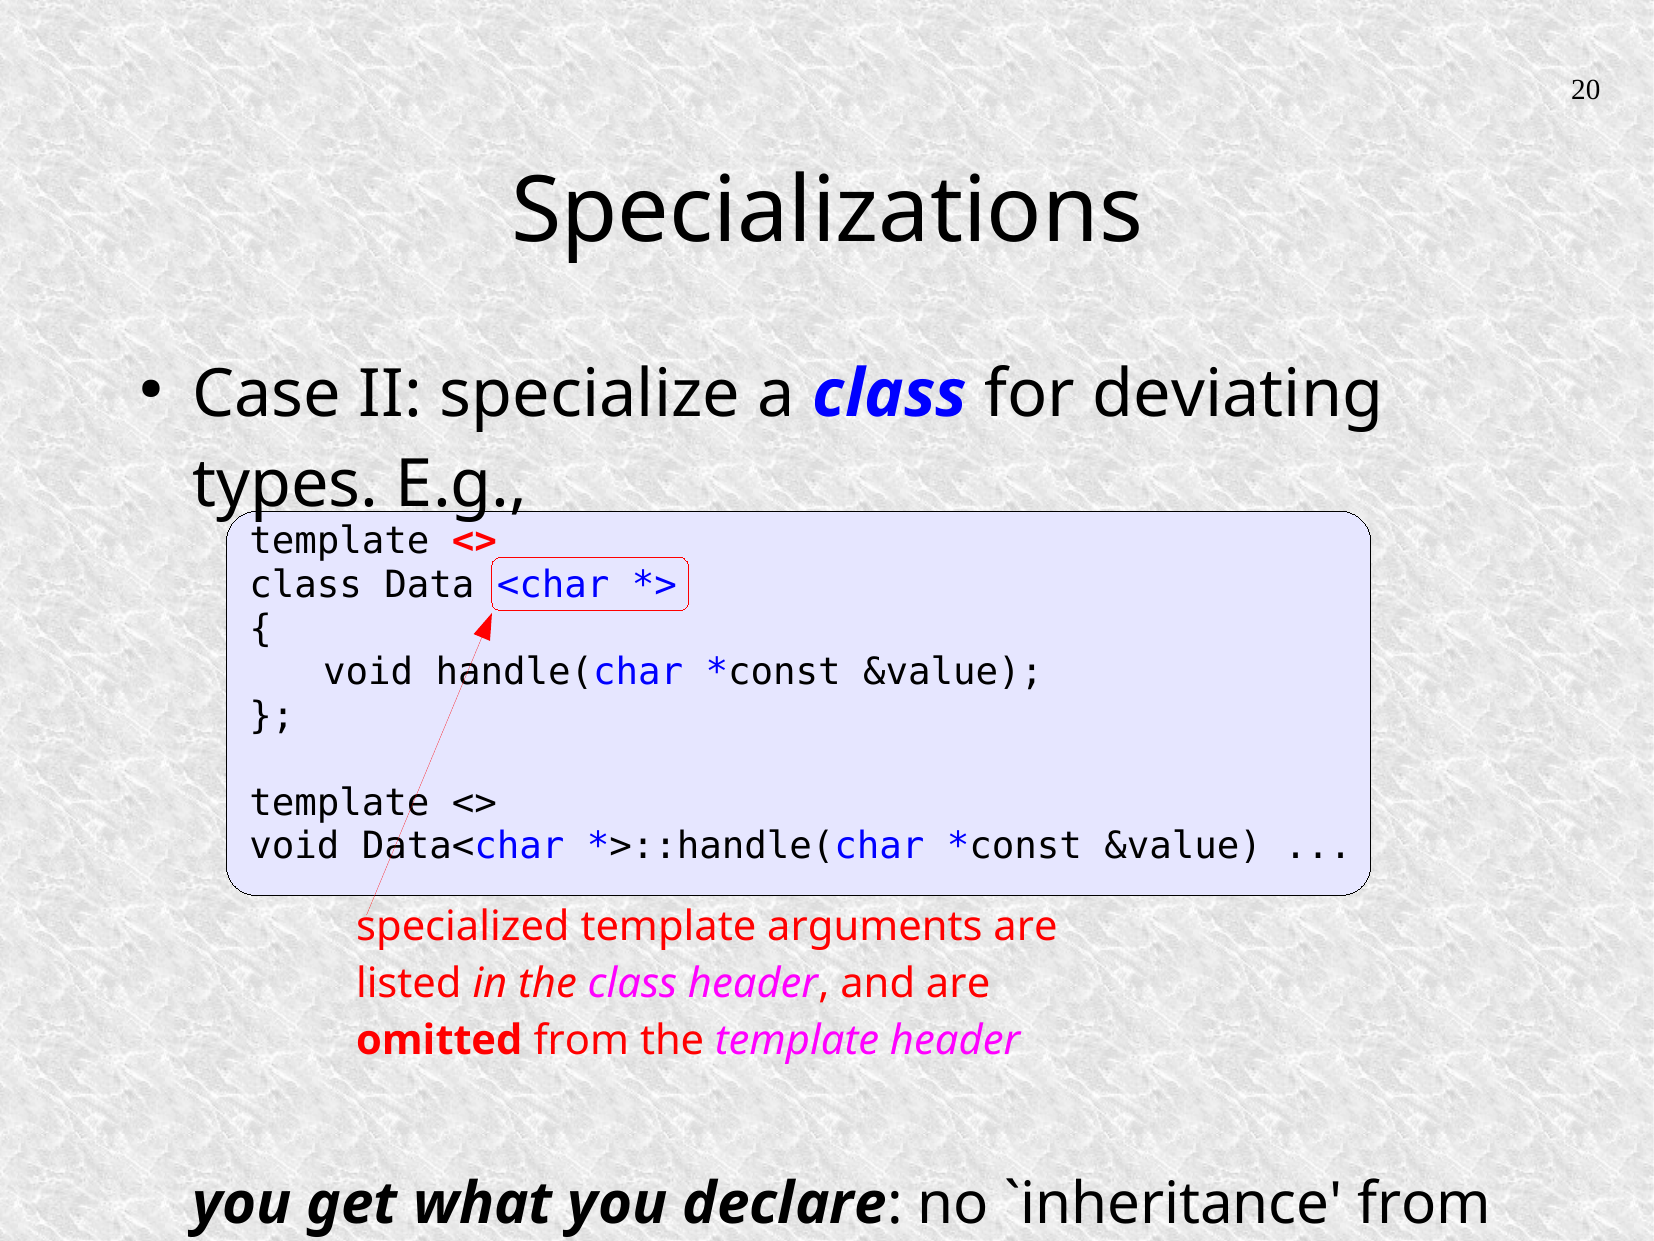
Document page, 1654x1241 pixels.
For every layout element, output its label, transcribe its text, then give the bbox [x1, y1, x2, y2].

text_box specialized template arguments are listed in the class header, and are omitted from the template header [355, 895, 1124, 1049]
picture [0, 0, 1654, 1241]
text_box template <> class Data <char *> { void handle(char *const &value); }; template <> void Data<char *>::handle(char *const &value) ... [249, 519, 1352, 869]
list Case II: specialize a class for deviating types. E.g., you get what you declare: no `inheritance' from the non-specializing class [121, 344, 1534, 1211]
title Specializations [121, 102, 1534, 311]
